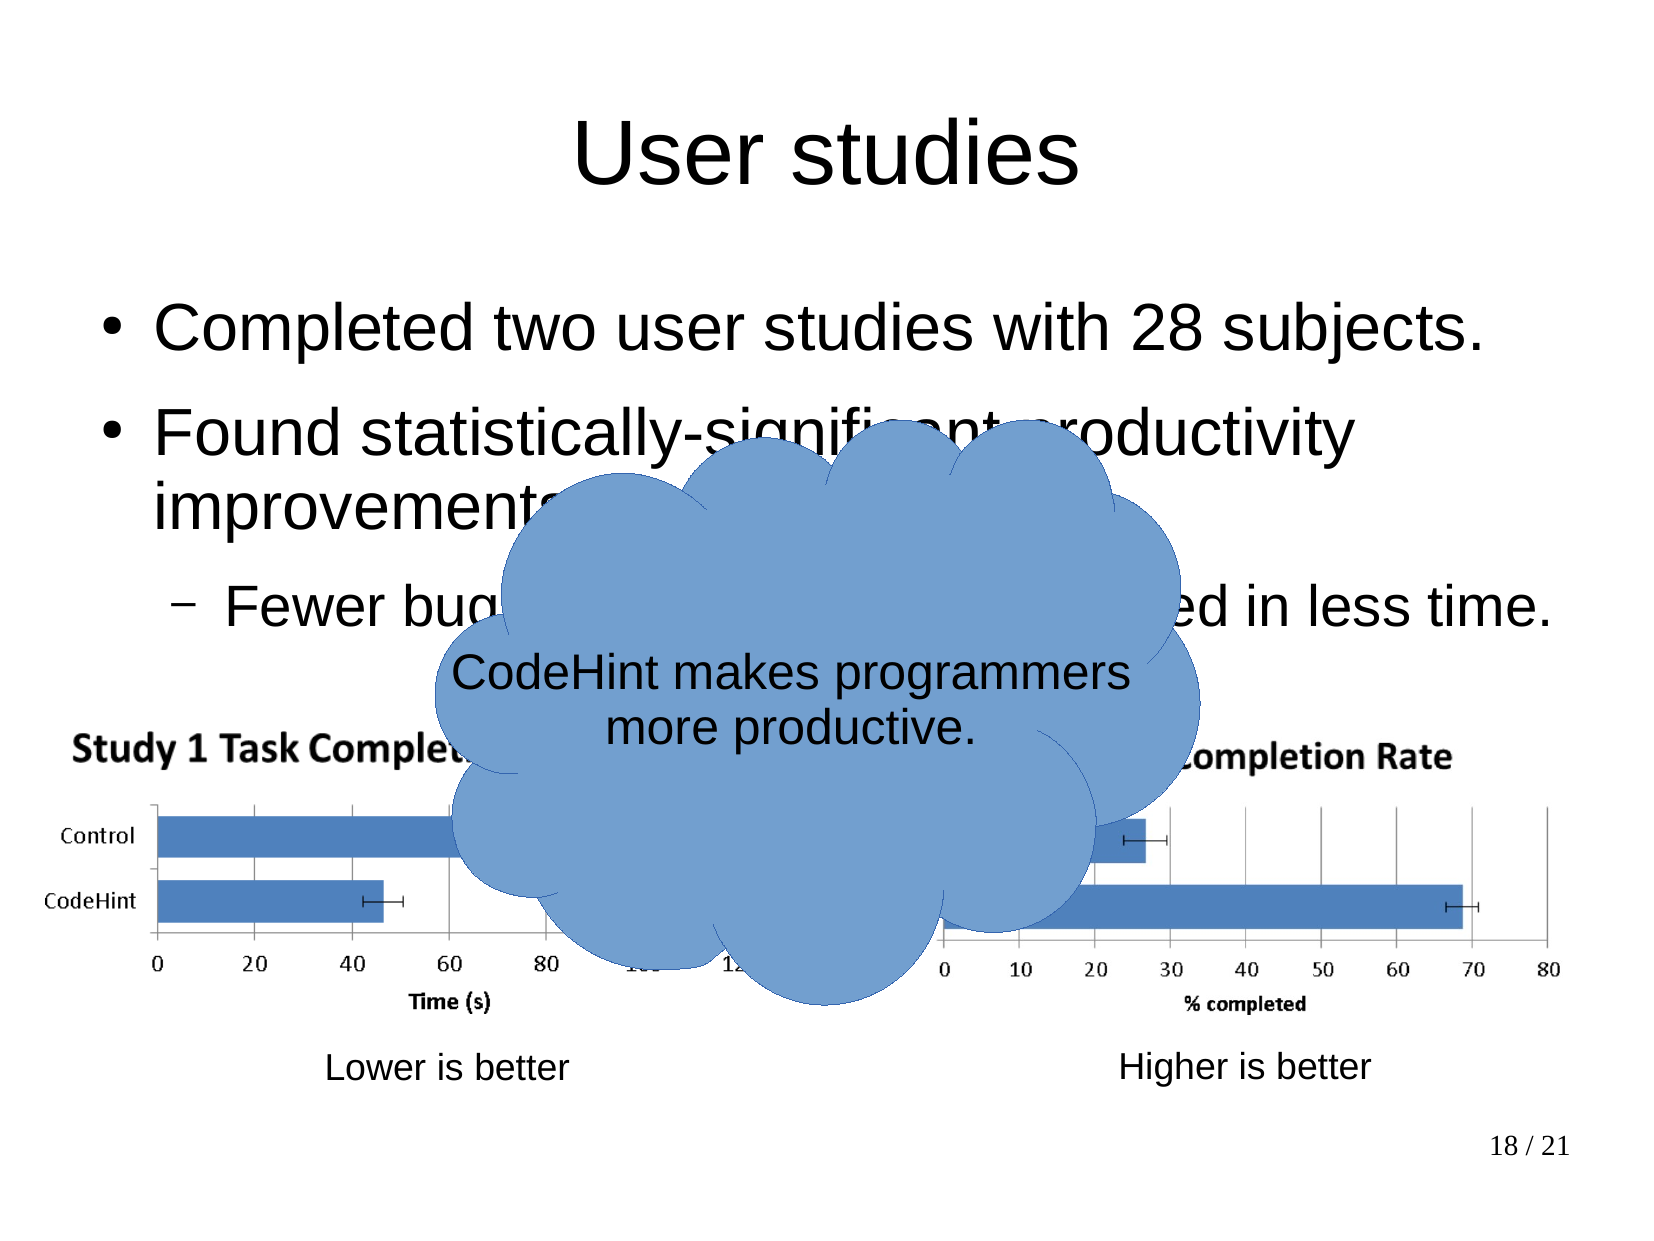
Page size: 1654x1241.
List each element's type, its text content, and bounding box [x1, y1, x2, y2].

list Completed two user studies with 28 subjects. Found statistically-significant productivity improvements. Fewer bugs and more tasks completed in less time. [82, 290, 1571, 737]
title User studies [82, 49, 1571, 257]
text_box Higher is better [1103, 1038, 1388, 1095]
text_box Lower is better [309, 1038, 586, 1096]
text_box CodeHint makes programmers more productive. [435, 420, 1201, 1006]
picture [825, 737, 1576, 1020]
picture [45, 731, 758, 1014]
